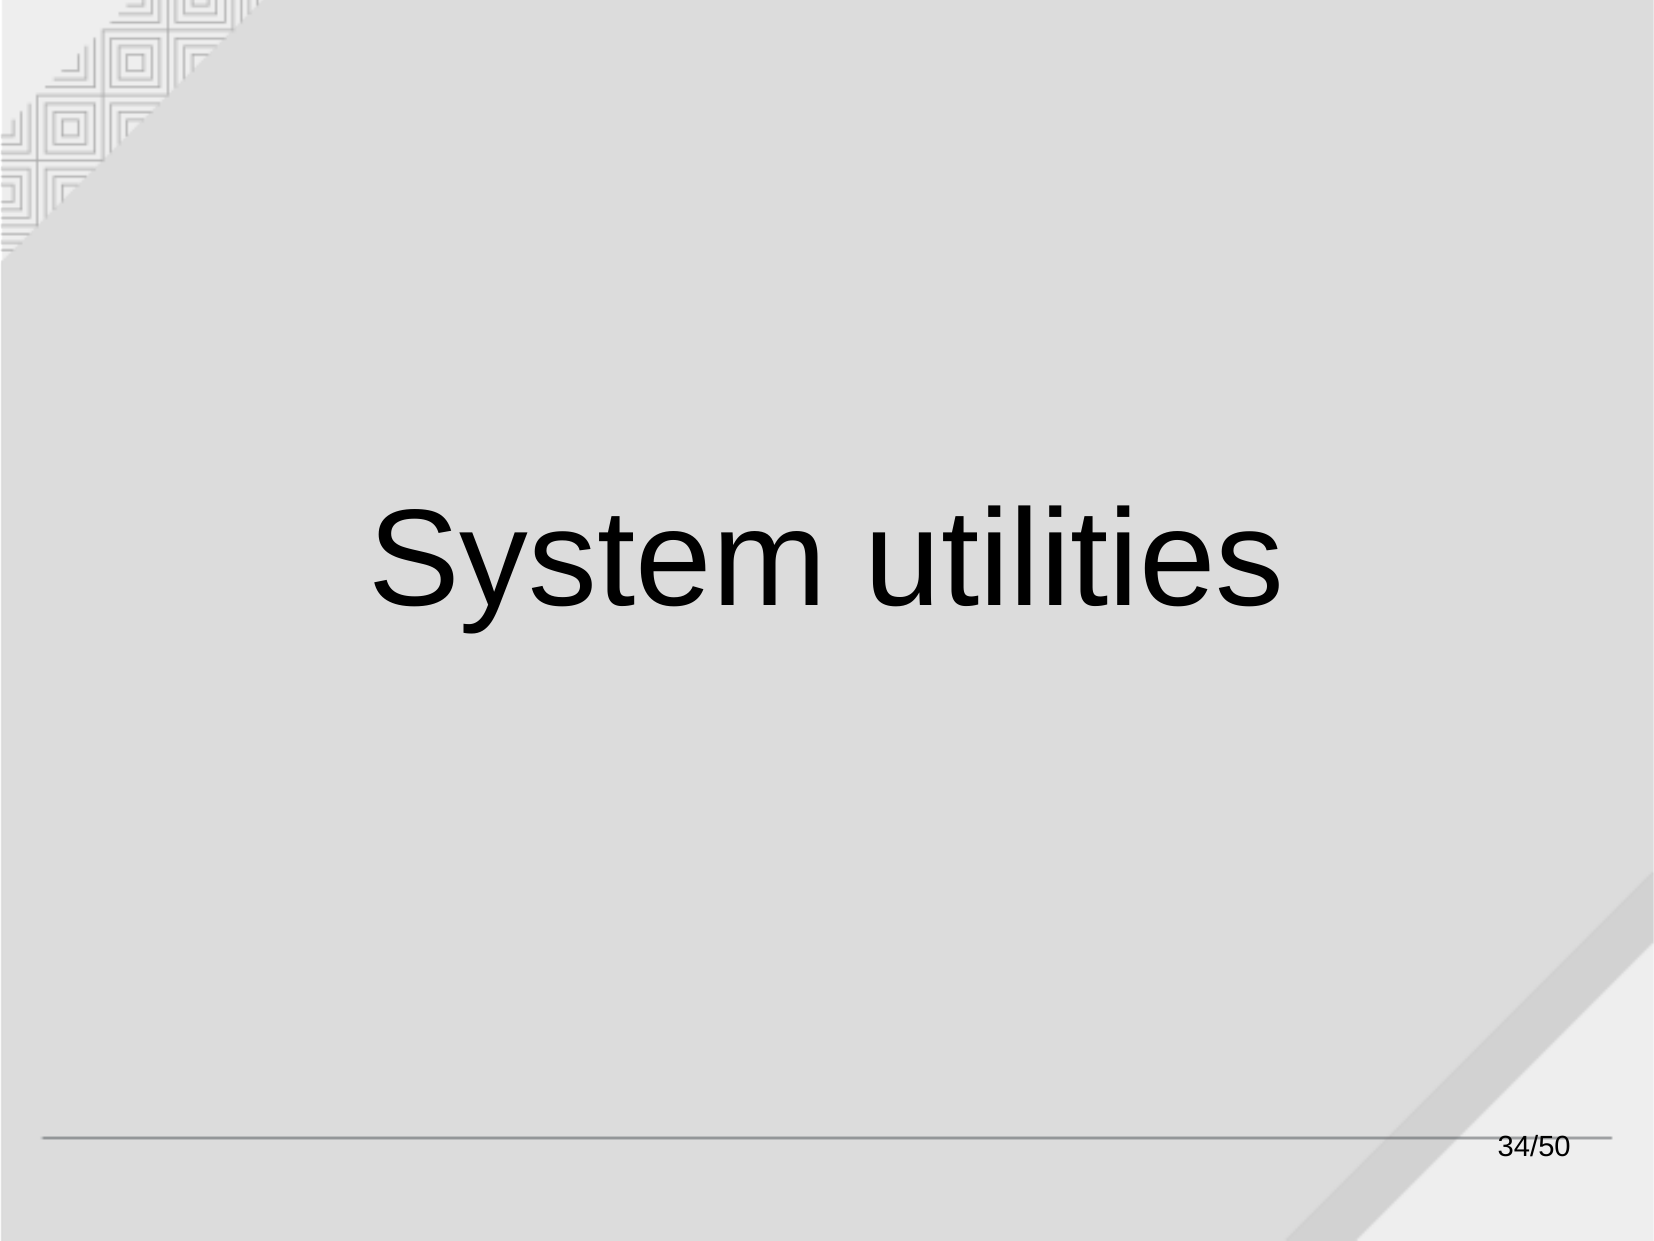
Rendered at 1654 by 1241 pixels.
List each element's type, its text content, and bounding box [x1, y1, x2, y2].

picture [0, 0, 1654, 1241]
title System utilities [82, 480, 1571, 635]
